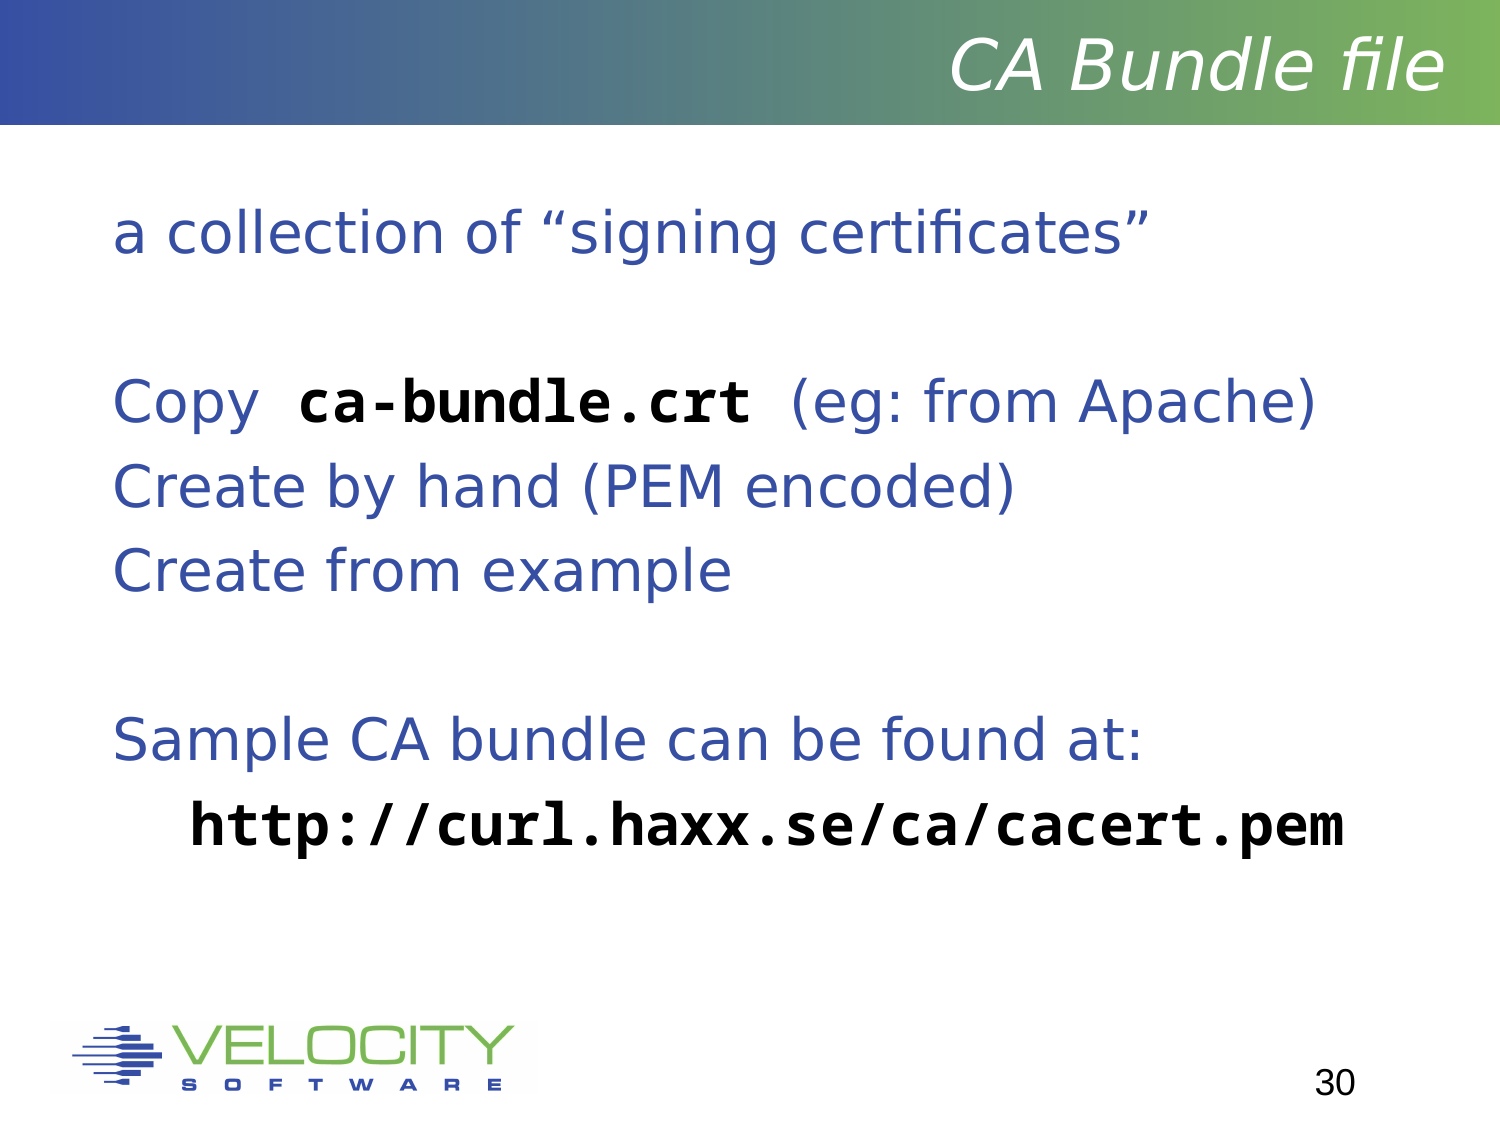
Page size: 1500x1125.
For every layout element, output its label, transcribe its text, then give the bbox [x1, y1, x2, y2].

list a collection of “signing certificates” Copy ca-bundle.crt (eg: from Apache) Create by hand (PEM encoded) Create from example Sample CA bundle can be found at: http://curl.haxx.se/ca/cacert.pem [70, 187, 1438, 1034]
title CA Bundle file [62, 12, 1463, 113]
picture [50, 1021, 538, 1094]
